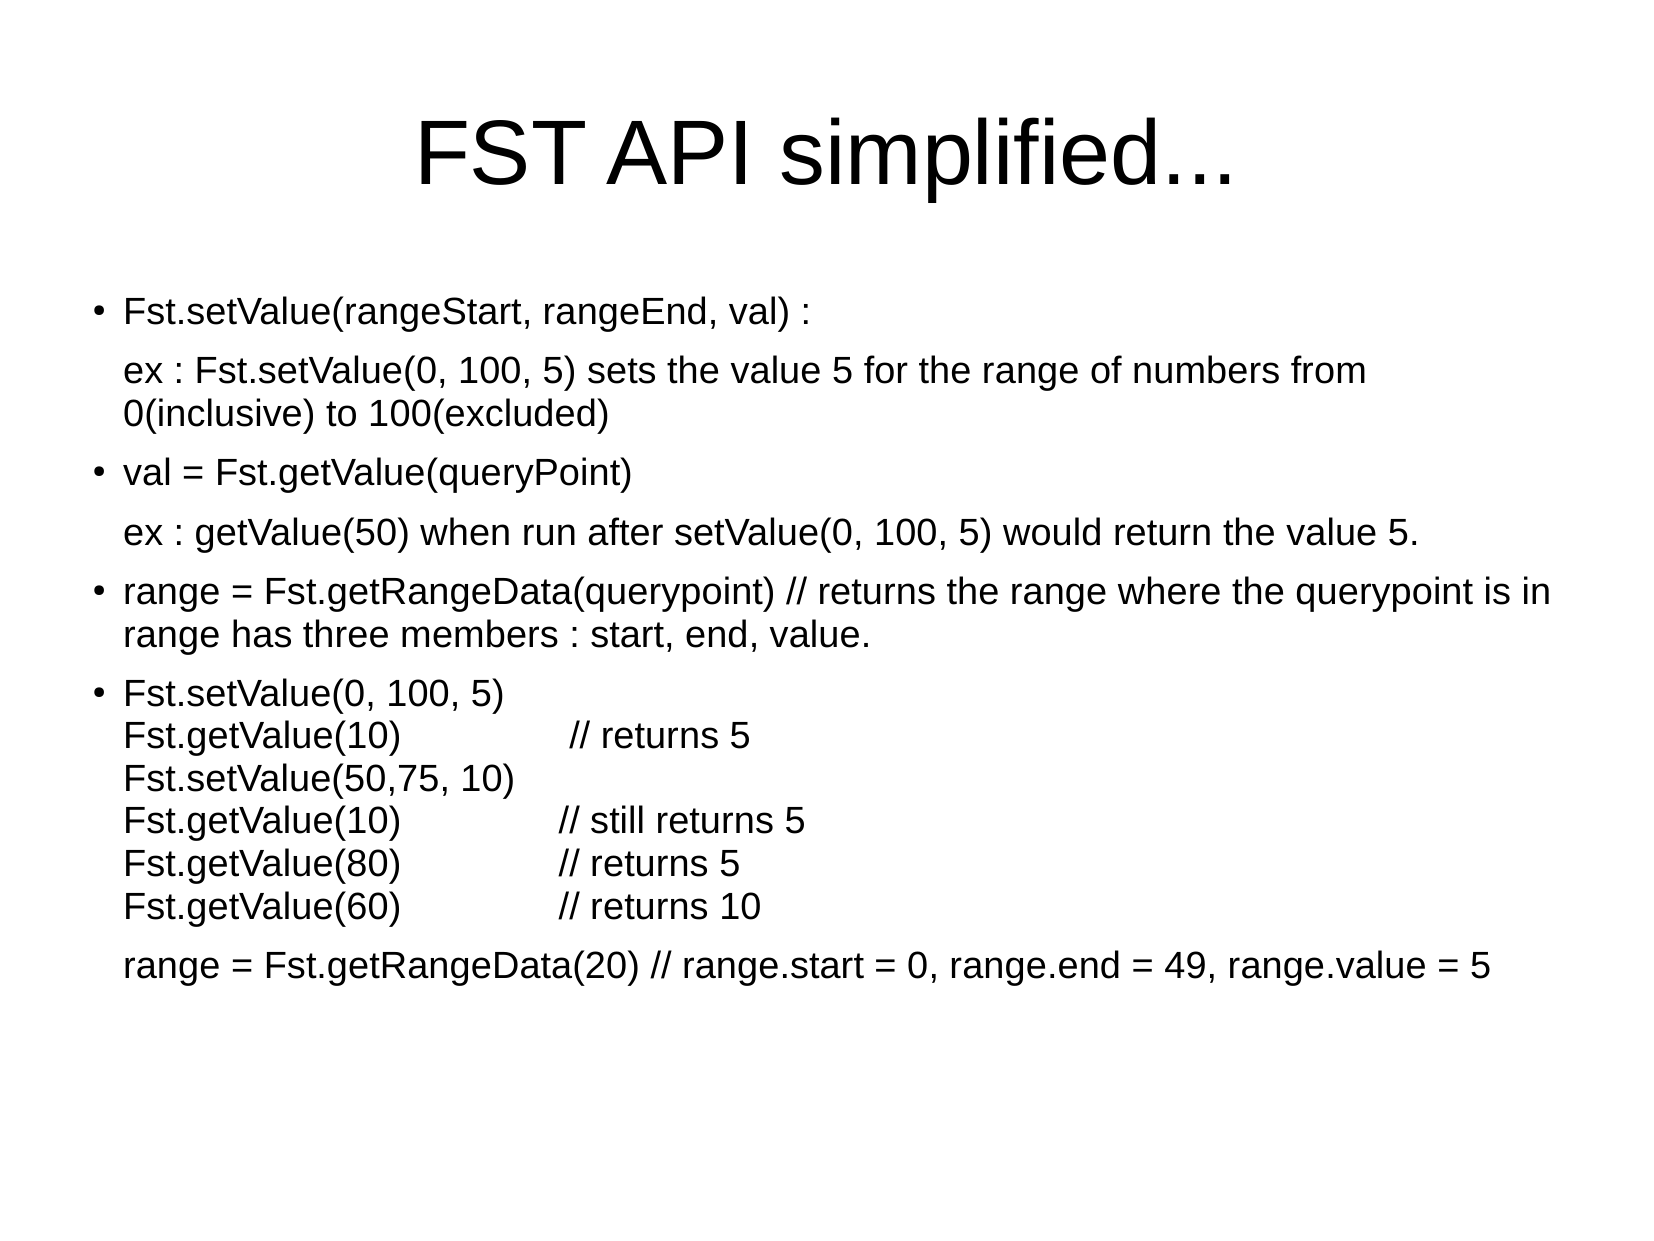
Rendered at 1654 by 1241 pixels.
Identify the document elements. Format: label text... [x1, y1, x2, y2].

title FST API simplified... [82, 49, 1571, 257]
list Fst.setValue(rangeStart, rangeEnd, val) : ex : Fst.setValue(0, 100, 5) sets the value 5 for the range of numbers from 0(inclusive) to 100(excluded) val = Fst.getValue(queryPoint) ex : getValue(50) when run after setValue(0, 100, 5) would return the value 5. range = Fst.getRangeData(querypoint) // returns the range where the querypoint is in range has three members : start, end, value. Fst.setValue(0, 100, 5) Fst.getValue(10) // returns 5 Fst.setValue(50,75, 10) Fst.getValue(10) // still returns 5 Fst.getValue(80) // returns 5 Fst.getValue(60) // returns 10 range = Fst.getRangeData(20) // range.start = 0, range.end = 49, range.value = 5 [82, 290, 1571, 1010]
